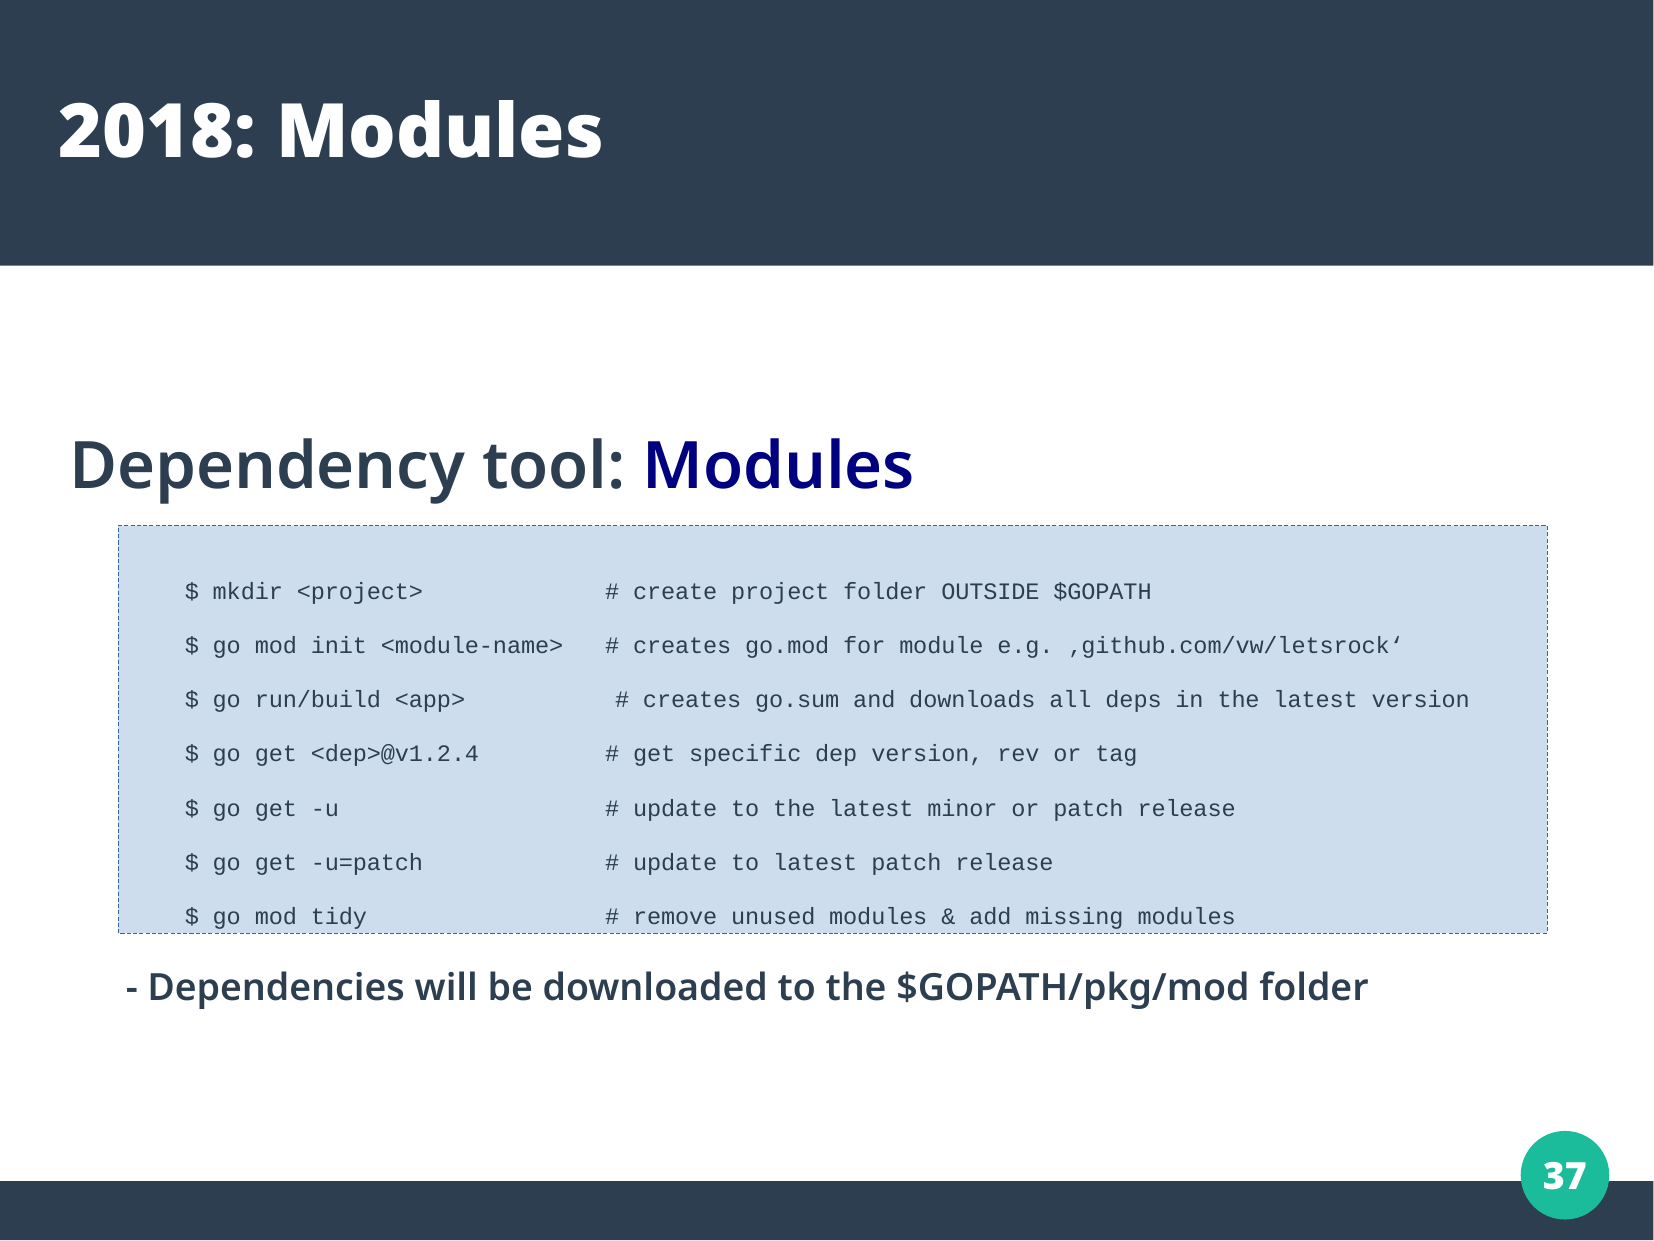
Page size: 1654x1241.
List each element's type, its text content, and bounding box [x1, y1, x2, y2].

title 2018: Modules [59, 49, 1595, 207]
list $ mkdir <project> # create project folder OUTSIDE $GOPATH $ go mod init <module-name> # creates go.mod for module e.g. ‚github.com/vw/letsrock‘ $ go run/build <app> # creates go.sum and downloads all deps in the latest version $ go get <dep>@v1.2.4 # get specific dep version, rev or tag $ go get -u # update to the latest minor or patch release $ go get -u=patch # update to latest patch release $ go mod tidy # remove unused modules & add missing modules [118, 525, 1548, 879]
list Dependency tool: Modules [0, 301, 1548, 508]
list - Dependencies will be downloaded to the $GOPATH/pkg/mod folder [35, 879, 1554, 1241]
